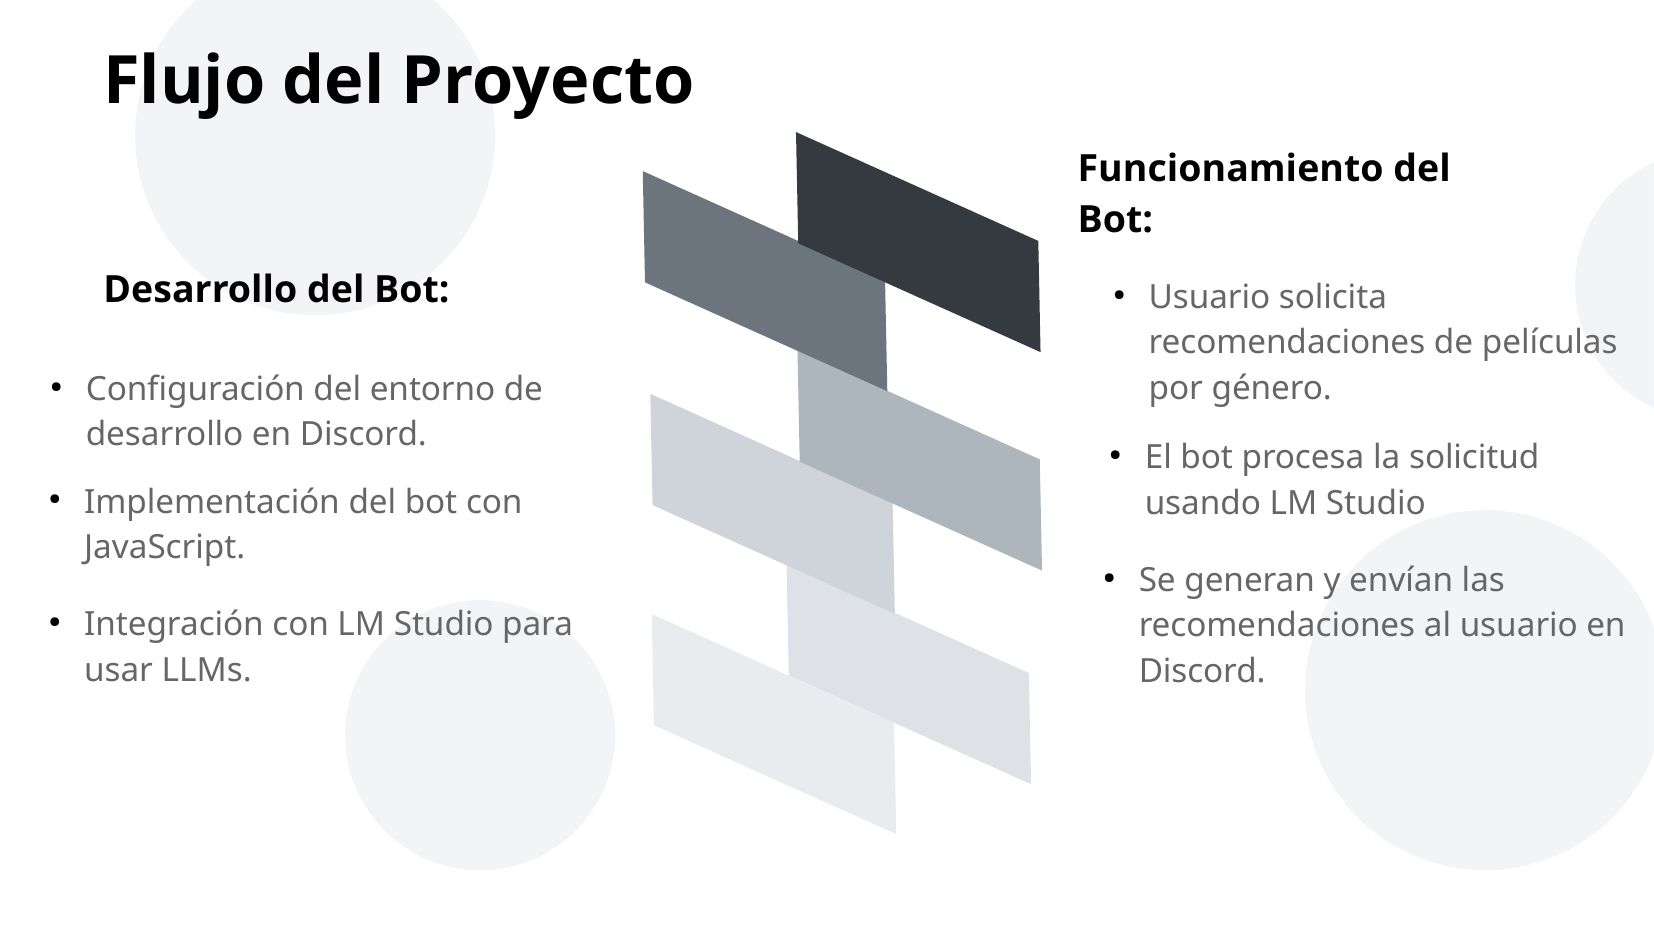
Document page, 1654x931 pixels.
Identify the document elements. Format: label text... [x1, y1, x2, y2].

text_box Flujo del Proyecto [88, 29, 798, 178]
text_box Configuración del entorno de desarrollo en Discord. [35, 357, 591, 532]
text_box Implementación del bot con JavaScript. [34, 470, 590, 592]
text_box Funcionamiento del Bot: [1062, 134, 1536, 237]
text_box Desarrollo del Bot: [88, 254, 515, 325]
text_box Integración con LM Studio para usar LLMs. [34, 592, 590, 716]
text_box El bot procesa la solicitud usando LM Studio [1094, 426, 1650, 549]
text_box Se generan y envían las recomendaciones al usuario en Discord. [1088, 548, 1644, 680]
text_box Usuario solicita recomendaciones de películas por género. [1098, 265, 1654, 441]
